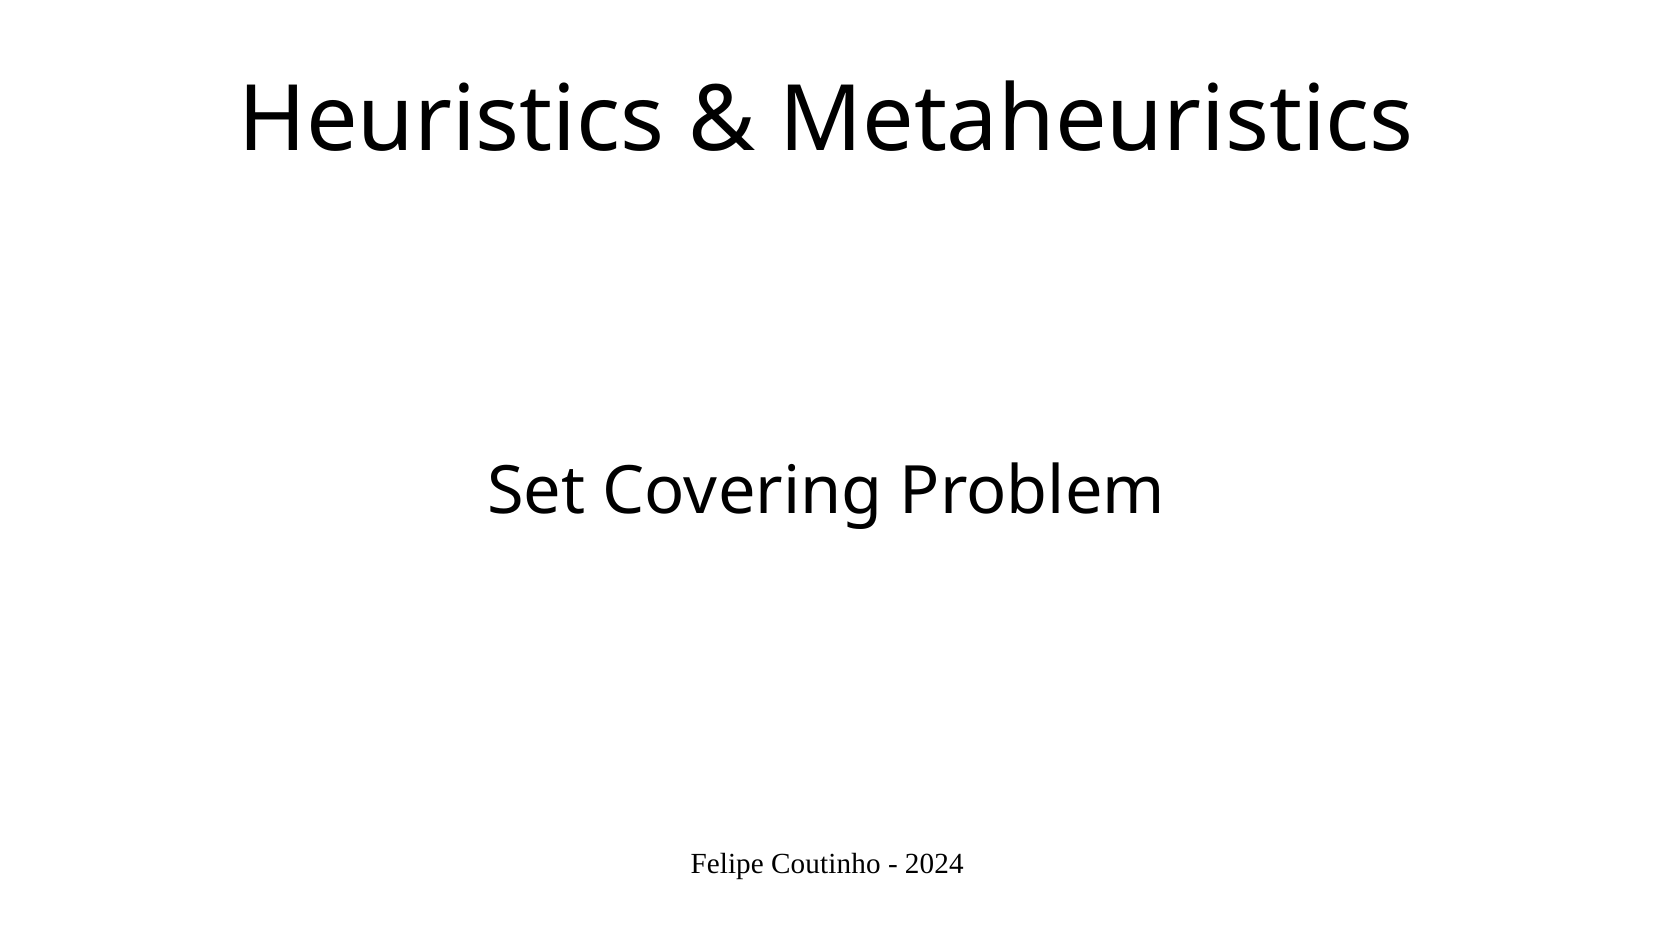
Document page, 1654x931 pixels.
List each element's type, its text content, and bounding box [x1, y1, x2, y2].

title Heuristics & Metaheuristics [82, 37, 1571, 193]
subtitle Set Covering Problem [82, 217, 1571, 758]
